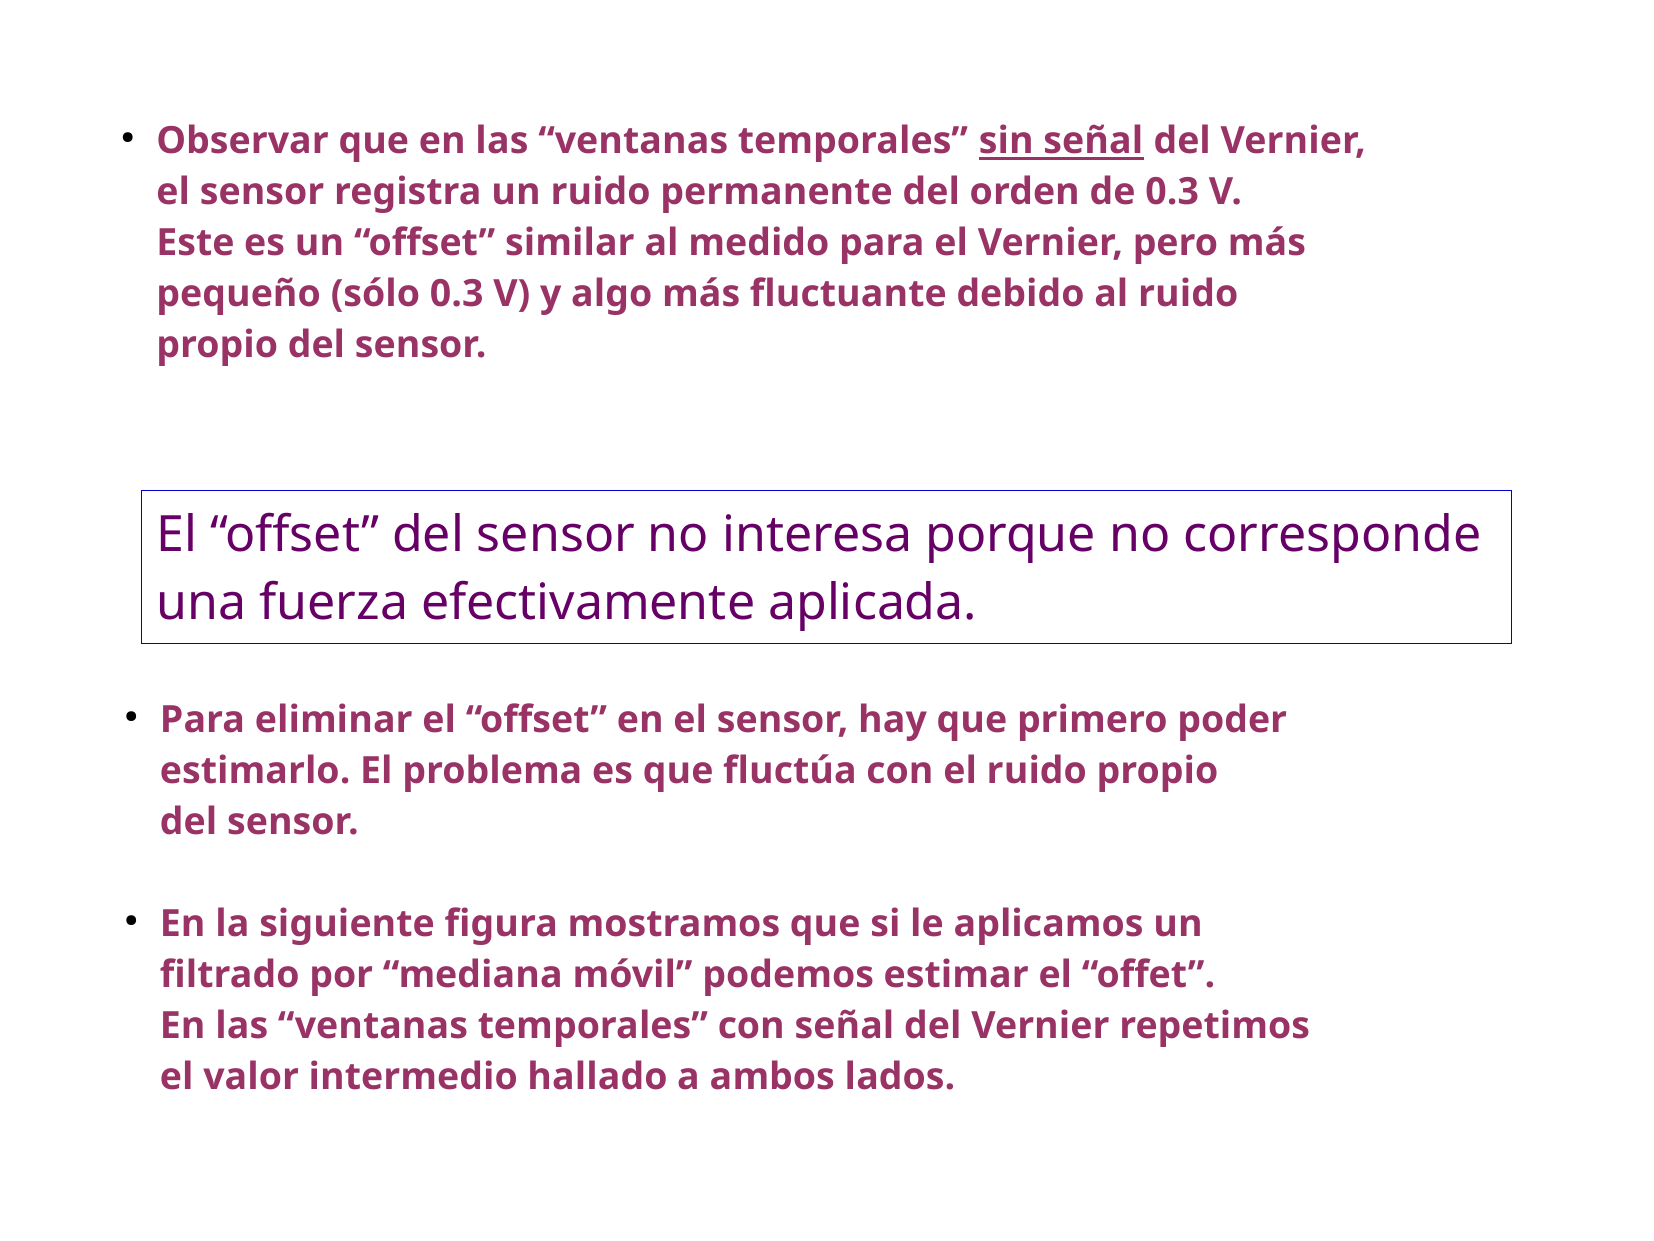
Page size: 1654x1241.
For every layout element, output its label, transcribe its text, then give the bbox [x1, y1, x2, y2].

text_box El “offset” del sensor no interesa porque no corresponde una fuerza efectivamente aplicada. [141, 490, 1512, 644]
text_box Observar que en las “ventanas temporales” sin señal del Vernier, el sensor registra un ruido permanente del orden de 0.3 V. Este es un “offset” similar al medido para el Vernier, pero más pequeño (sólo 0.3 V) y algo más fluctuante debido al ruido propio del sensor. [106, 106, 1645, 473]
text_box Para eliminar el “offset” en el sensor, hay que primero poder estimarlo. El problema es que fluctúa con el ruido propio del sensor. En la siguiente figura mostramos que si le aplicamos un filtrado por “mediana móvil” podemos estimar el “offet”. En las “ventanas temporales” con señal del Vernier repetimos el valor intermedio hallado a ambos lados. [109, 685, 1583, 1192]
